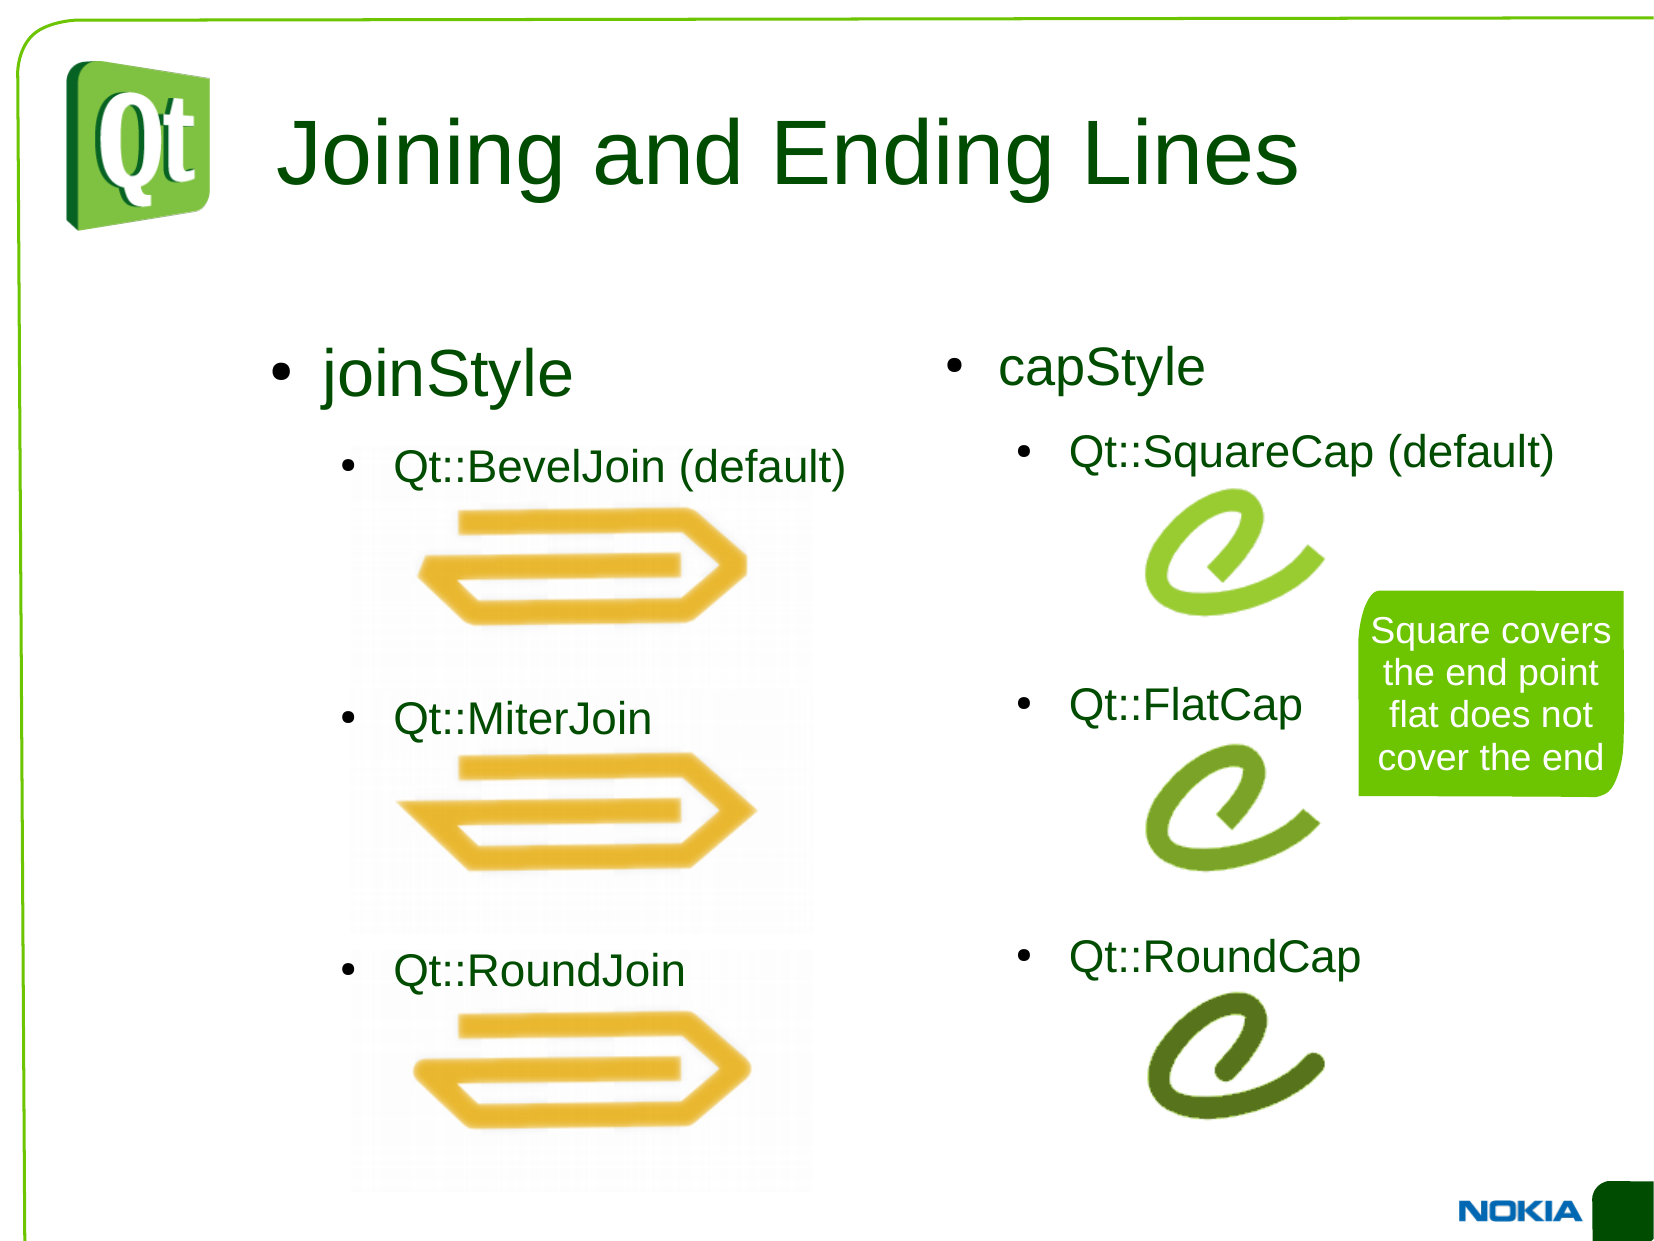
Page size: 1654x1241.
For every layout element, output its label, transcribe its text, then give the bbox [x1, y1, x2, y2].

title Joining and Ending Lines [251, 49, 1327, 257]
text_box Square covers the end point flat does not cover the end [1358, 590, 1625, 798]
picture [66, 61, 210, 231]
picture [1459, 1200, 1583, 1222]
list joinStyle Qt::BevelJoin (default) Qt::MiterJoin Qt::RoundJoin [251, 336, 895, 1100]
picture [1118, 1085, 1350, 1149]
picture [351, 1100, 813, 1193]
list capStyle Qt::SquareCap (default) Qt::FlatCap Qt::RoundCap [927, 336, 1571, 1085]
